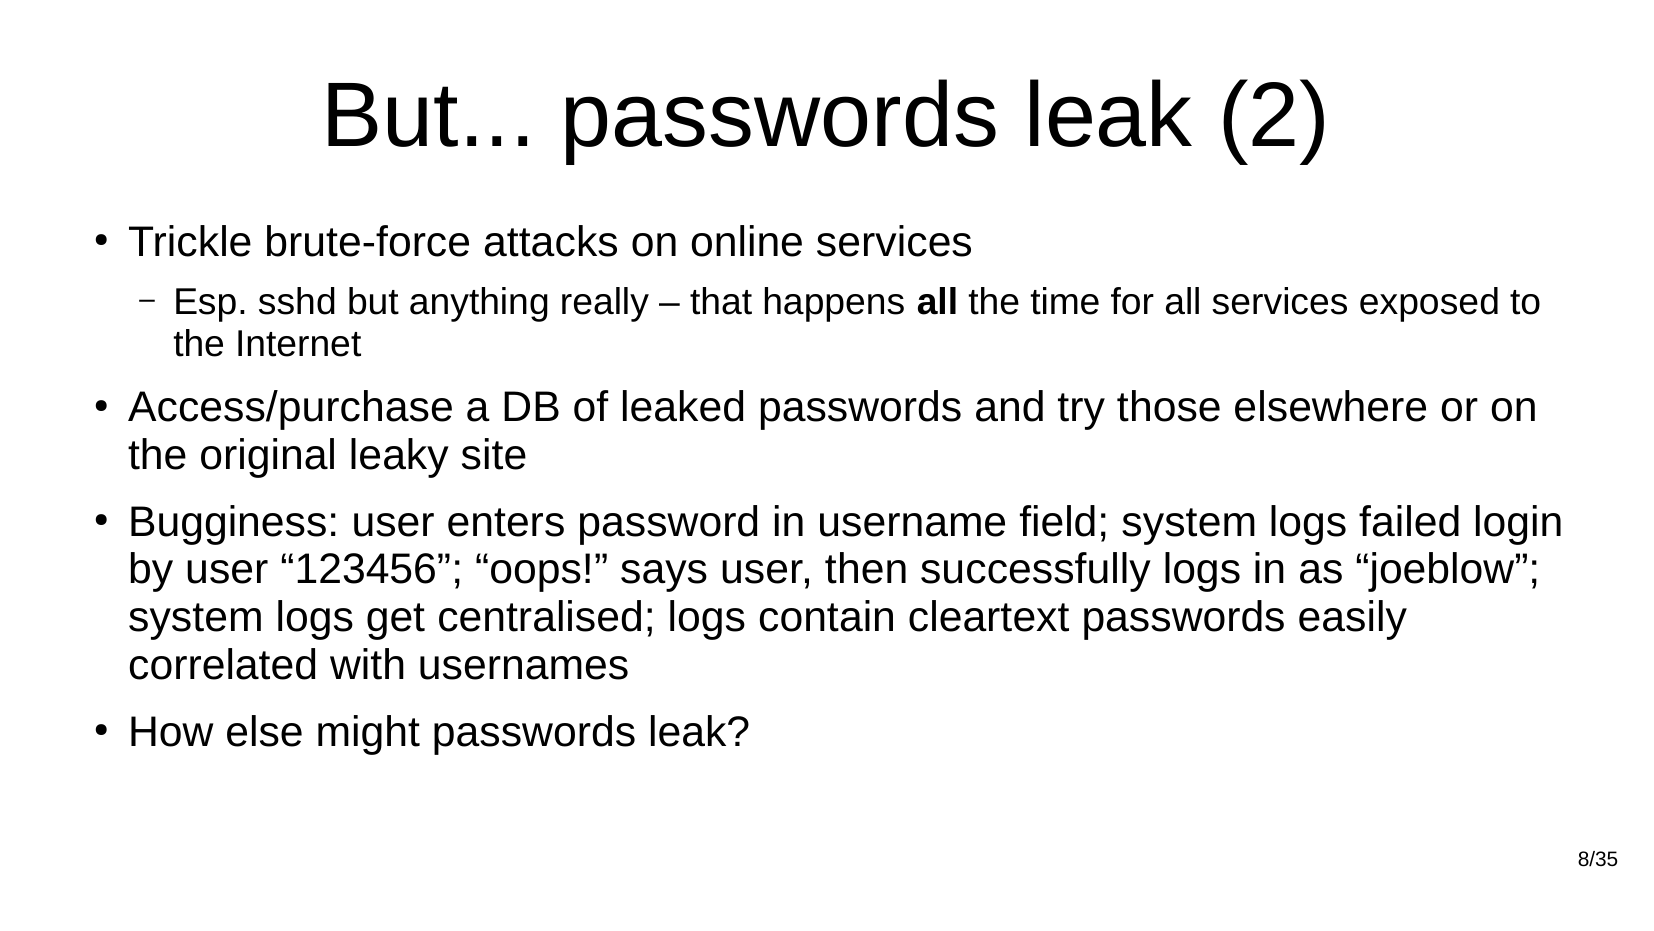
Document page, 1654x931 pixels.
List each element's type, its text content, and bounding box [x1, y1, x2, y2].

list Trickle brute-force attacks on online services Esp. sshd but anything really – that happens all the time for all services exposed to the Internet Access/purchase a DB of leaked passwords and try those elsewhere or on the original leaky site Bugginess: user enters password in username field; system logs failed login by user “123456”; “oops!” says user, then successfully logs in as “joeblow”; system logs get centralised; logs contain cleartext passwords easily correlated with usernames How else might passwords leak? [82, 217, 1571, 758]
title But... passwords leak (2) [82, 37, 1571, 193]
